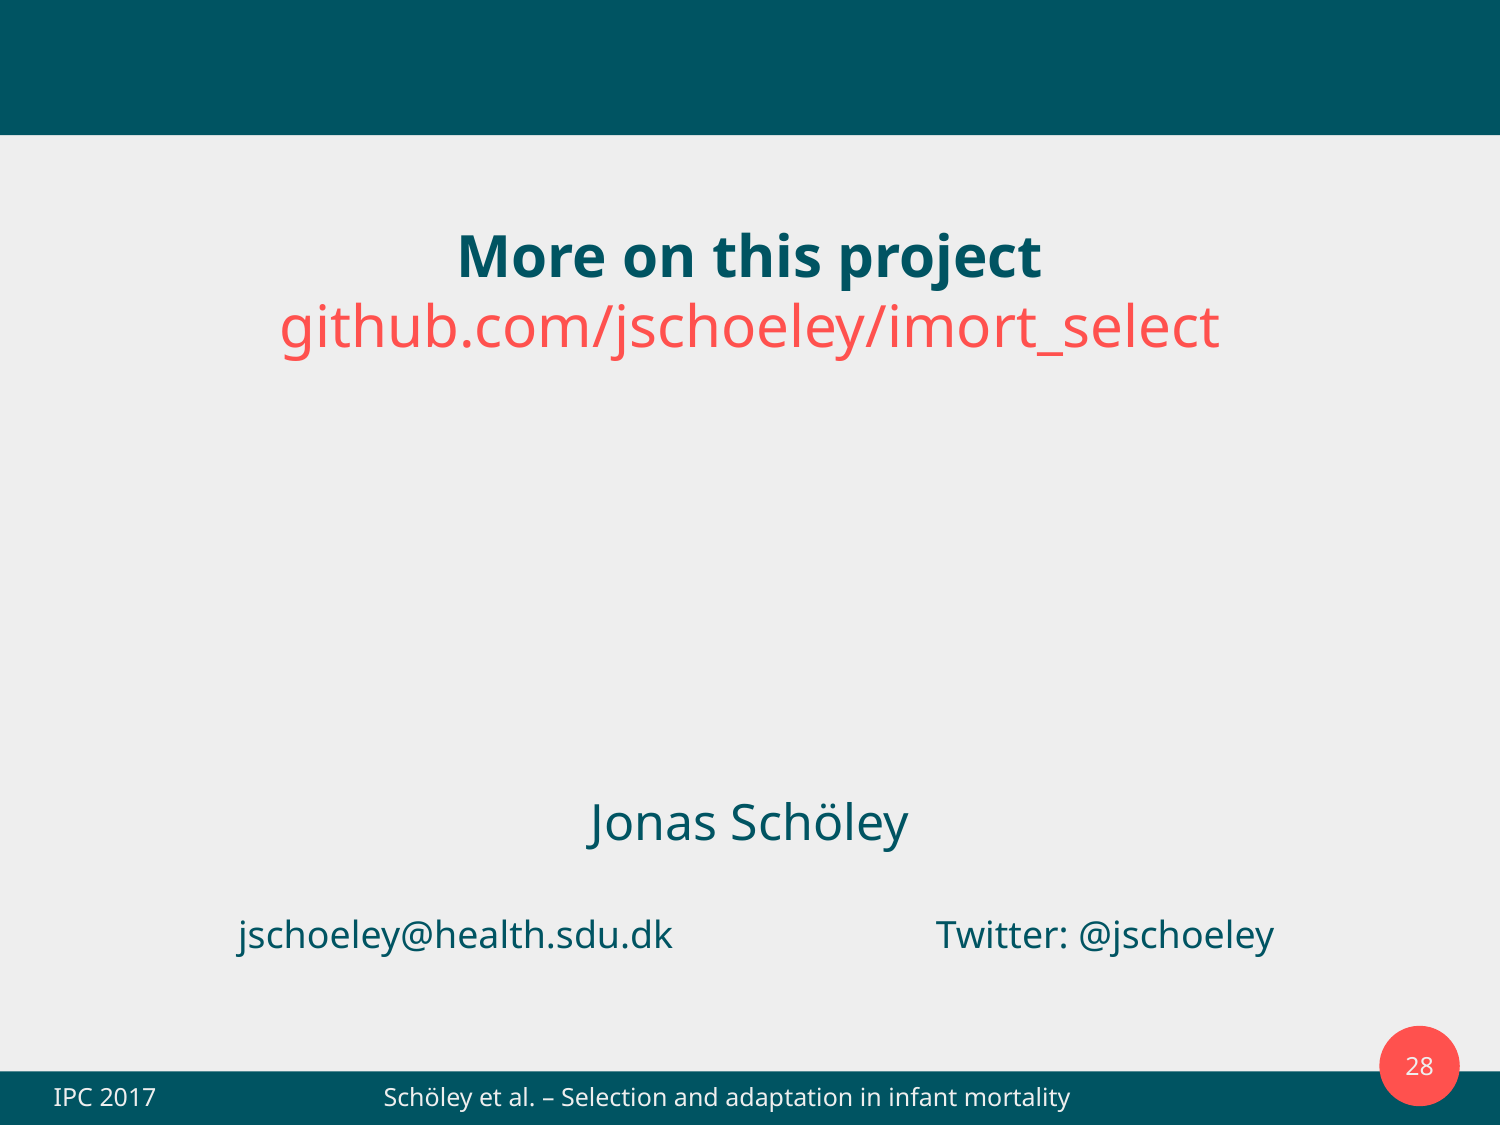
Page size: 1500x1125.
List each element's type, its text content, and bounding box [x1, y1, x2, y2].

text_box jschoeley@health.sdu.dk [223, 878, 716, 988]
text_box More on this project github.com/jschoeley/imort_select [51, 203, 1449, 617]
text_box Jonas Schöley [550, 775, 950, 846]
text_box Twitter: @jschoeley [797, 878, 1290, 988]
